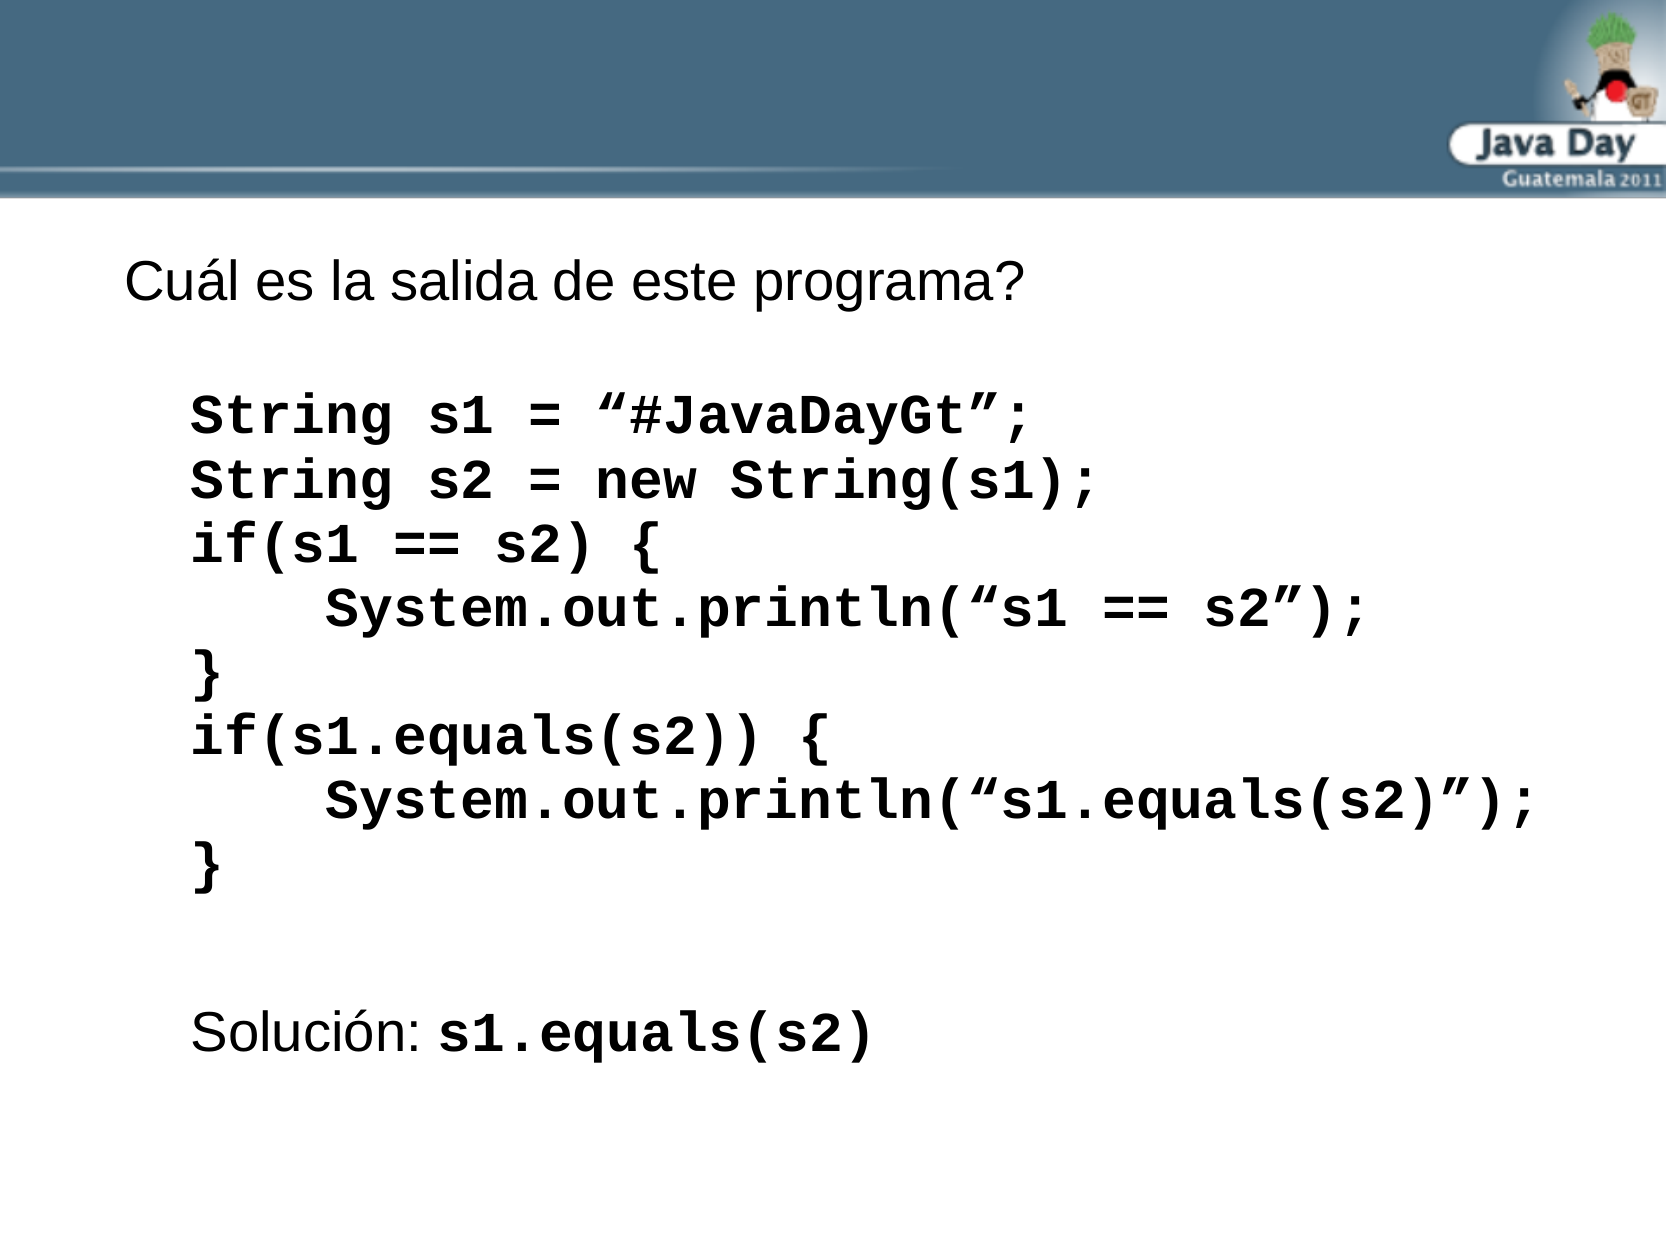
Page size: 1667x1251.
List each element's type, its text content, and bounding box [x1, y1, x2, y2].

text_box Cuál es la salida de este programa? [124, 248, 1164, 314]
text_box Solución: s1.equals(s2) [190, 999, 1230, 1065]
text_box String s1 = “#JavaDayGt”; String s2 = new String(s1); if(s1 == s2) { System.out.println(“s1 == s2”); } if(s1.equals(s2)) { System.out.println(“s1.equals(s2)”); } [190, 382, 1547, 960]
picture [0, 0, 1666, 200]
